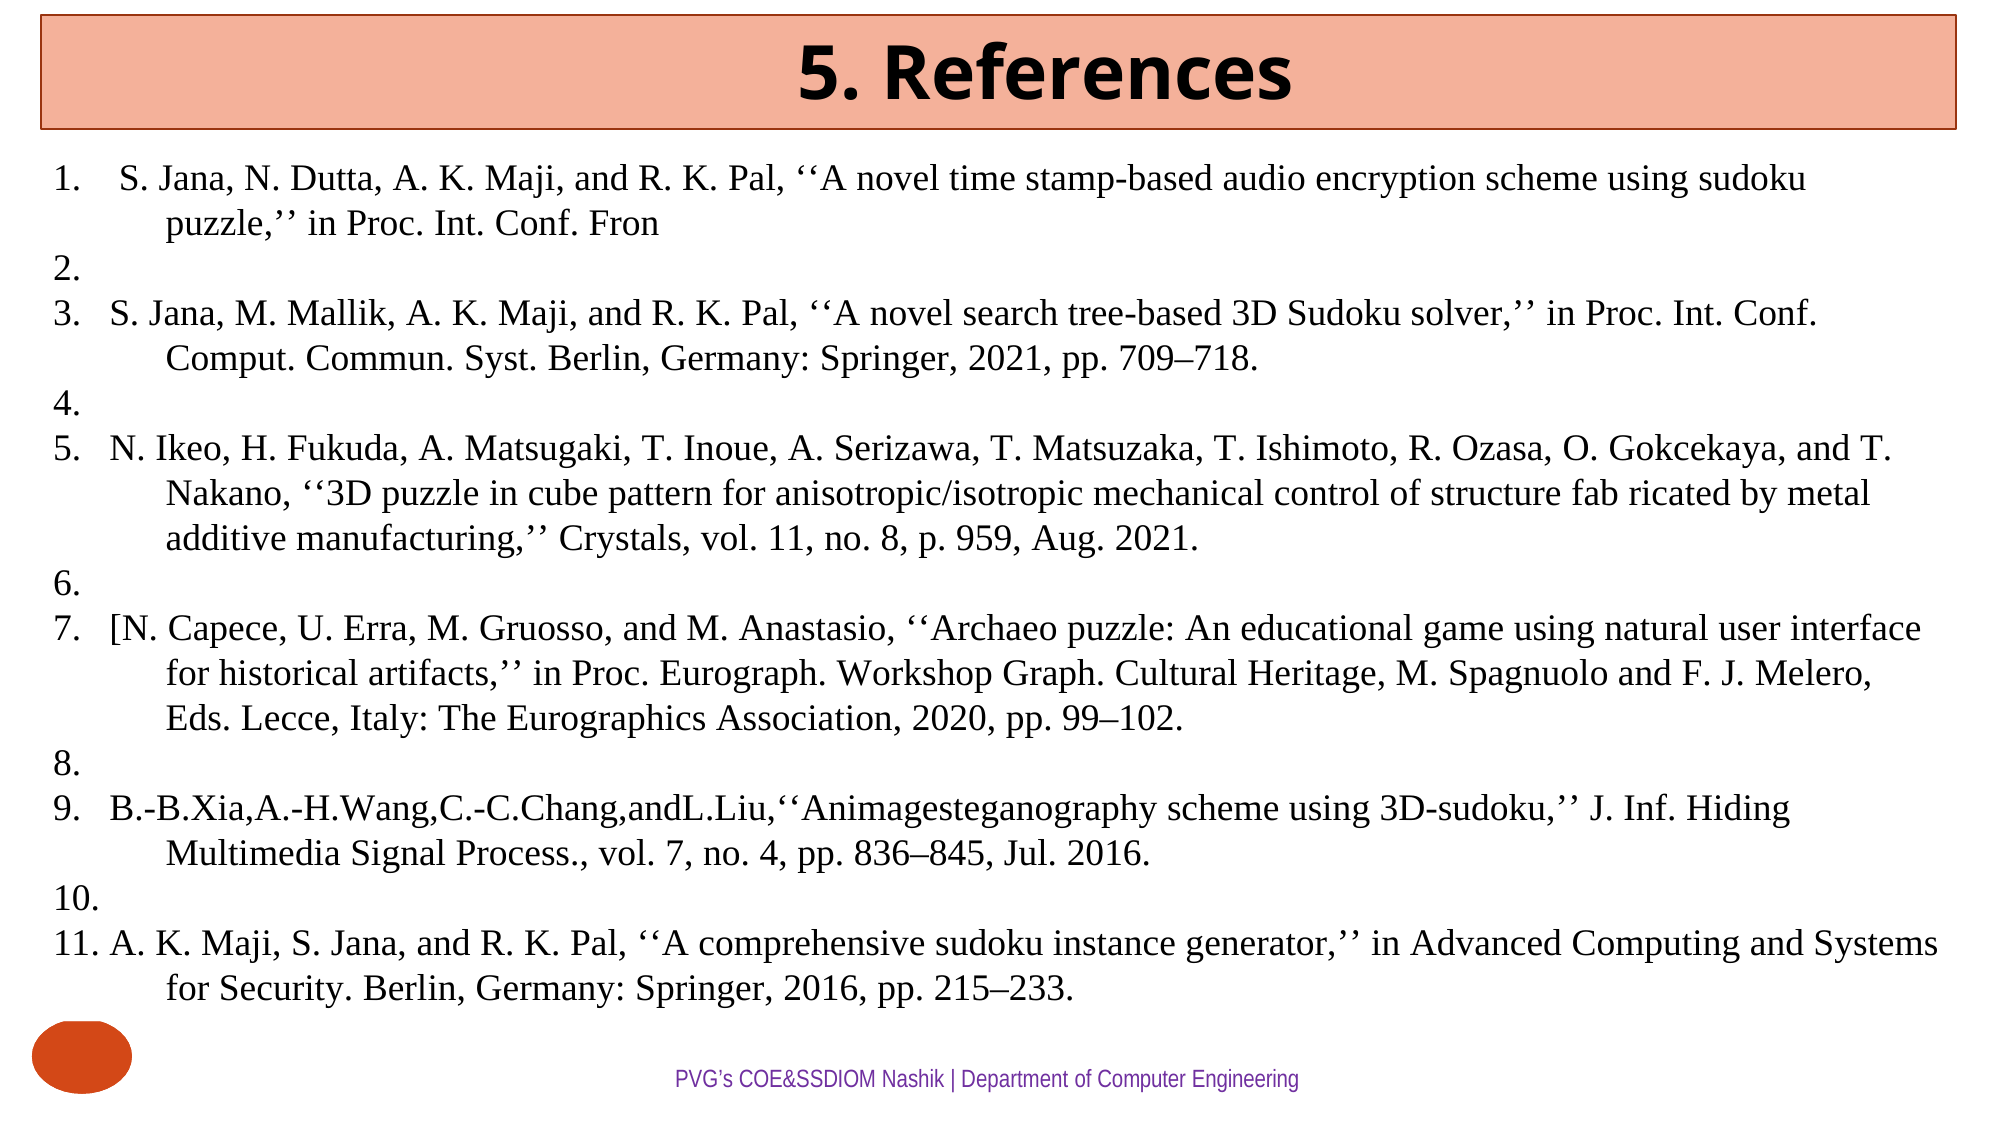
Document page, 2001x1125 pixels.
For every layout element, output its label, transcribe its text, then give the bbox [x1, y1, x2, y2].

footer PVG’s COE&SSDIOM Nashik | Department of Computer Engineering [672, 1061, 1306, 1095]
title 5. References [40, 15, 1956, 130]
text_box S. Jana, N. Dutta, A. K. Maji, and R. K. Pal, ‘‘A novel time stamp-based audio encryption scheme using sudoku puzzle,’’ in Proc. Int. Conf. Fron S. Jana, M. Mallik, A. K. Maji, and R. K. Pal, ‘‘A novel search tree-based 3D Sudoku solver,’’ in Proc. Int. Conf. Comput. Commun. Syst. Berlin, Germany: Springer, 2021, pp. 709–718. N. Ikeo, H. Fukuda, A. Matsugaki, T. Inoue, A. Serizawa, T. Matsuzaka, T. Ishimoto, R. Ozasa, O. Gokcekaya, and T. Nakano, ‘‘3D puzzle in cube pattern for anisotropic/isotropic mechanical control of structure fab ricated by metal additive manufacturing,’’ Crystals, vol. 11, no. 8, p. 959, Aug. 2021. [N. Capece, U. Erra, M. Gruosso, and M. Anastasio, ‘‘Archaeo puzzle: An educational game using natural user interface for historical artifacts,’’ in Proc. Eurograph. Workshop Graph. Cultural Heritage, M. Spagnuolo and F. J. Melero, Eds. Lecce, Italy: The Eurographics Association, 2020, pp. 99–102. B.-B.Xia,A.-H.Wang,C.-C.Chang,andL.Liu,‘‘Animagesteganography scheme using 3D-sudoku,’’ J. Inf. Hiding Multimedia Signal Process., vol. 7, no. 4, pp. 836–845, Jul. 2016. A. K. Maji, S. Jana, and R. K. Pal, ‘‘A comprehensive sudoku instance generator,’’ in Advanced Computing and Systems for Security. Berlin, Germany: Springer, 2016, pp. 215–233. [53, 152, 1946, 1022]
text_box [31, 1022, 132, 1094]
